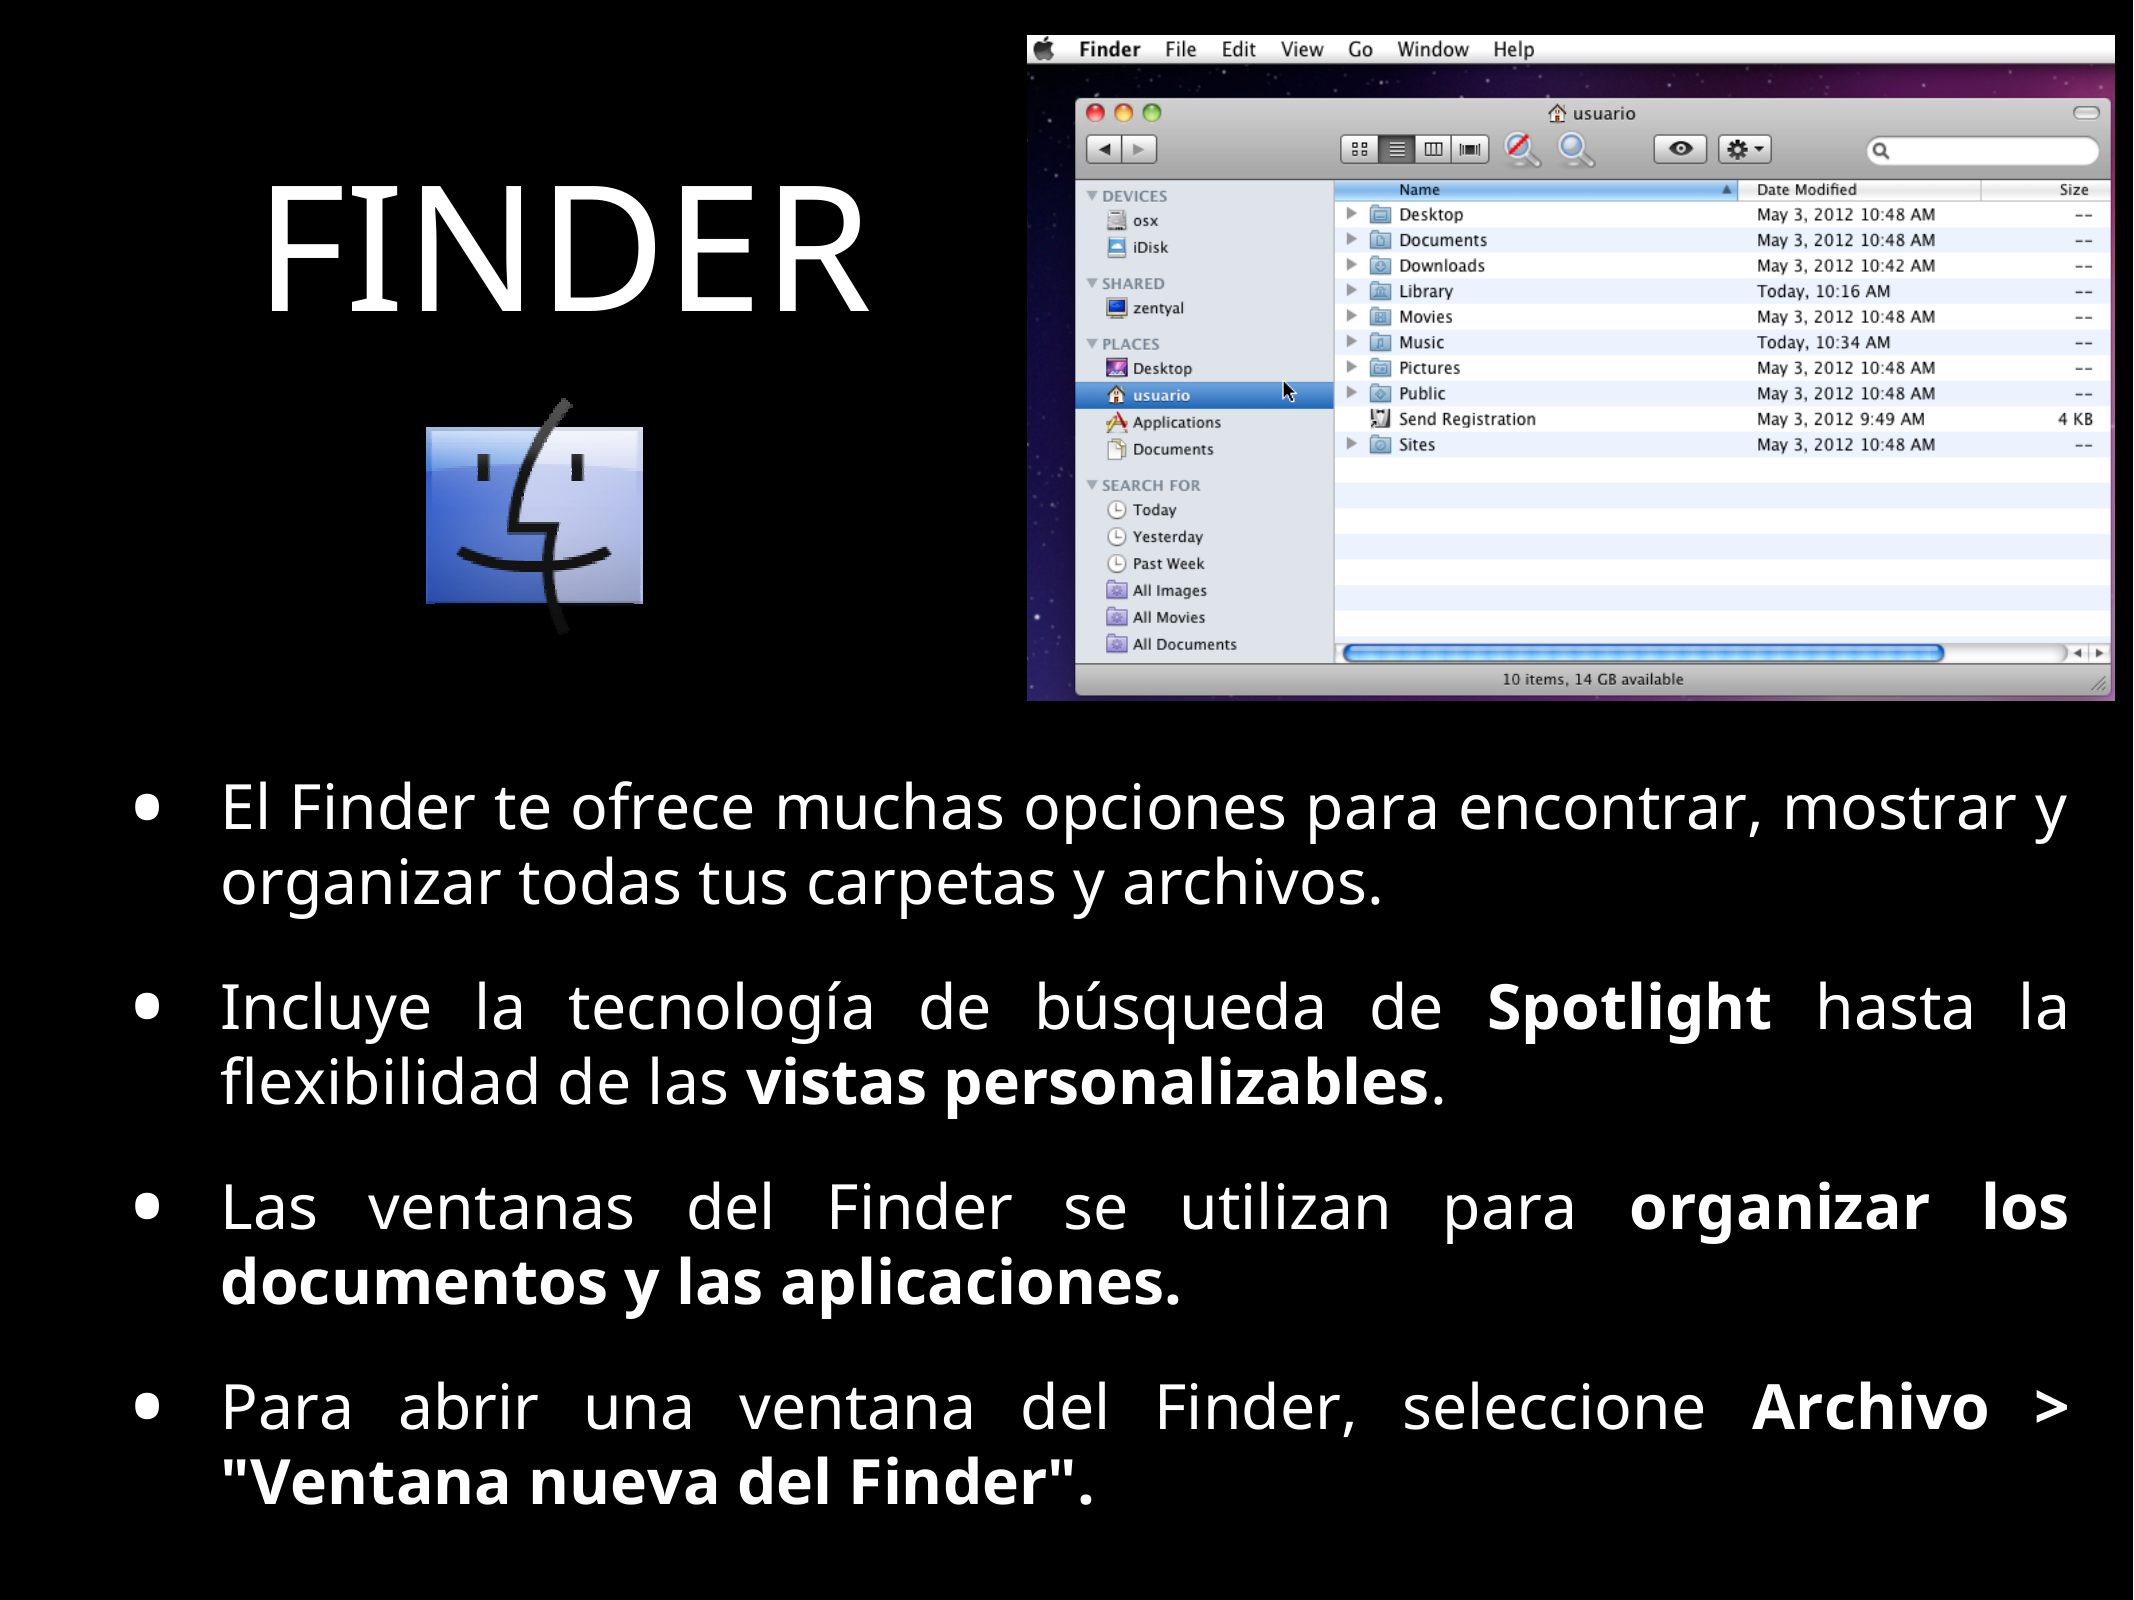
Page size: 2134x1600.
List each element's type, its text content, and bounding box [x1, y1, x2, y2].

list El Finder te ofrece muchas opciones para encontrar, mostrar y organizar todas tus carpetas y archivos. Incluye la tecnología de búsqueda de Spotlight hasta la flexibilidad de las vistas personalizables. Las ventanas del Finder se utilizan para organizar los documentos y las aplicaciones. Para abrir una ventana del Finder, seleccione Archivo > "Ventana nueva del Finder". [66, 673, 2079, 1600]
picture [1027, 35, 2115, 701]
picture [401, 389, 669, 657]
title FINDER [110, 41, 1027, 442]
